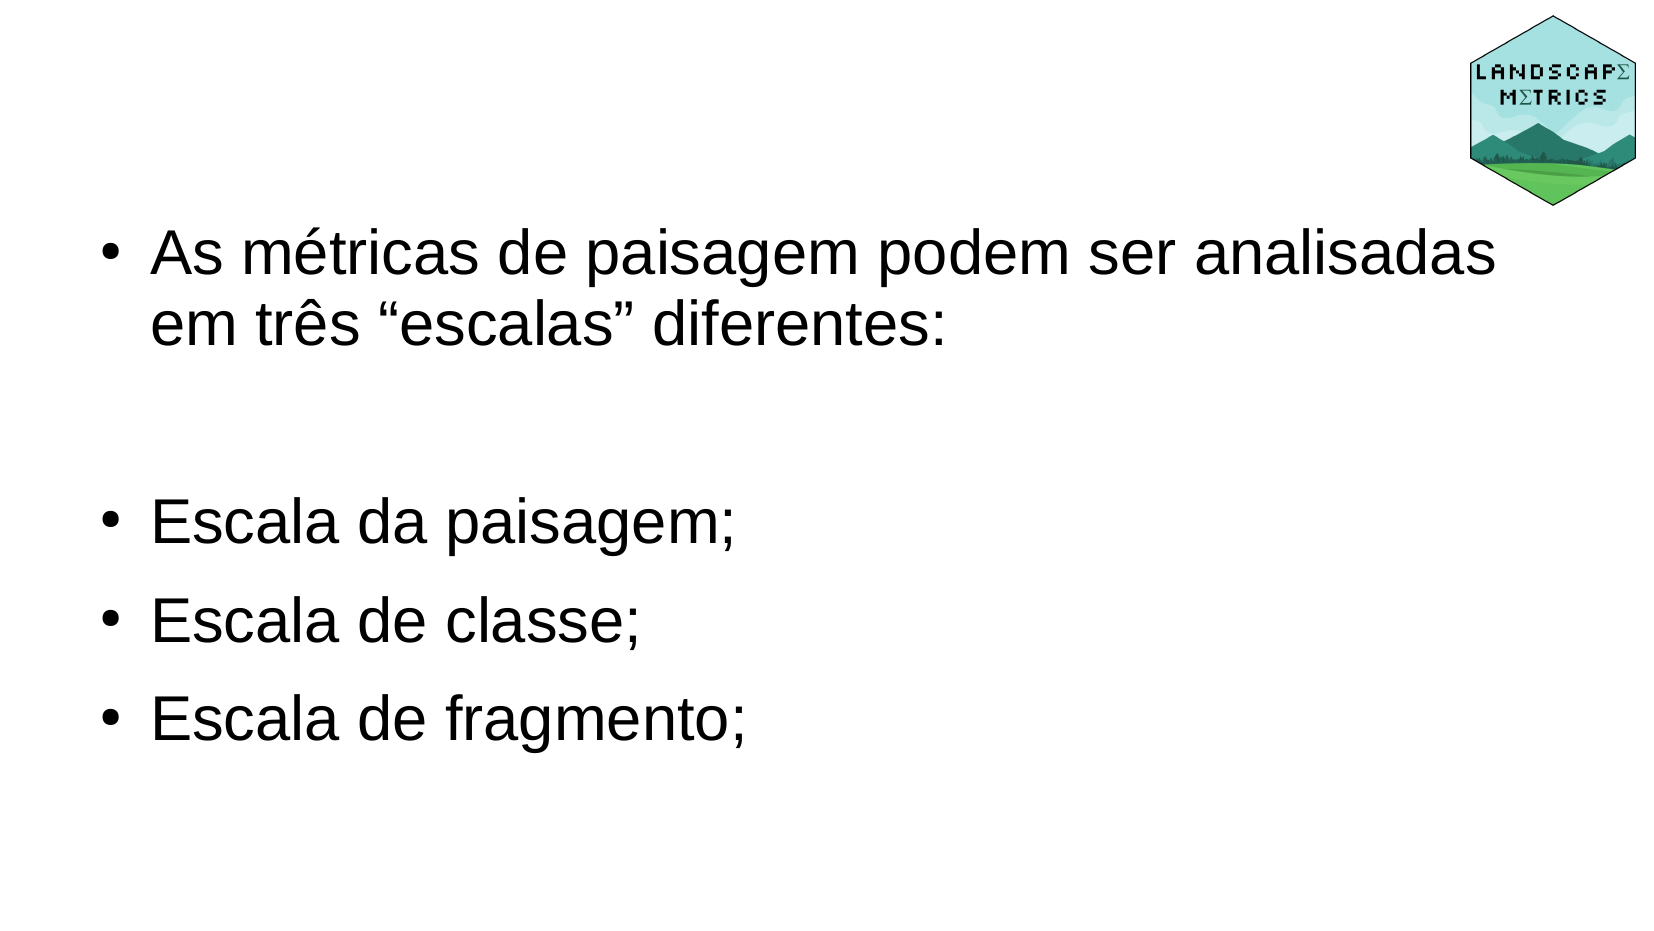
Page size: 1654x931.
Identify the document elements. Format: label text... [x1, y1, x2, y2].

list As métricas de paisagem podem ser analisadas em três “escalas” diferentes: Escala da paisagem; Escala de classe; Escala de fragmento; [82, 217, 1571, 758]
picture [1470, 15, 1636, 206]
